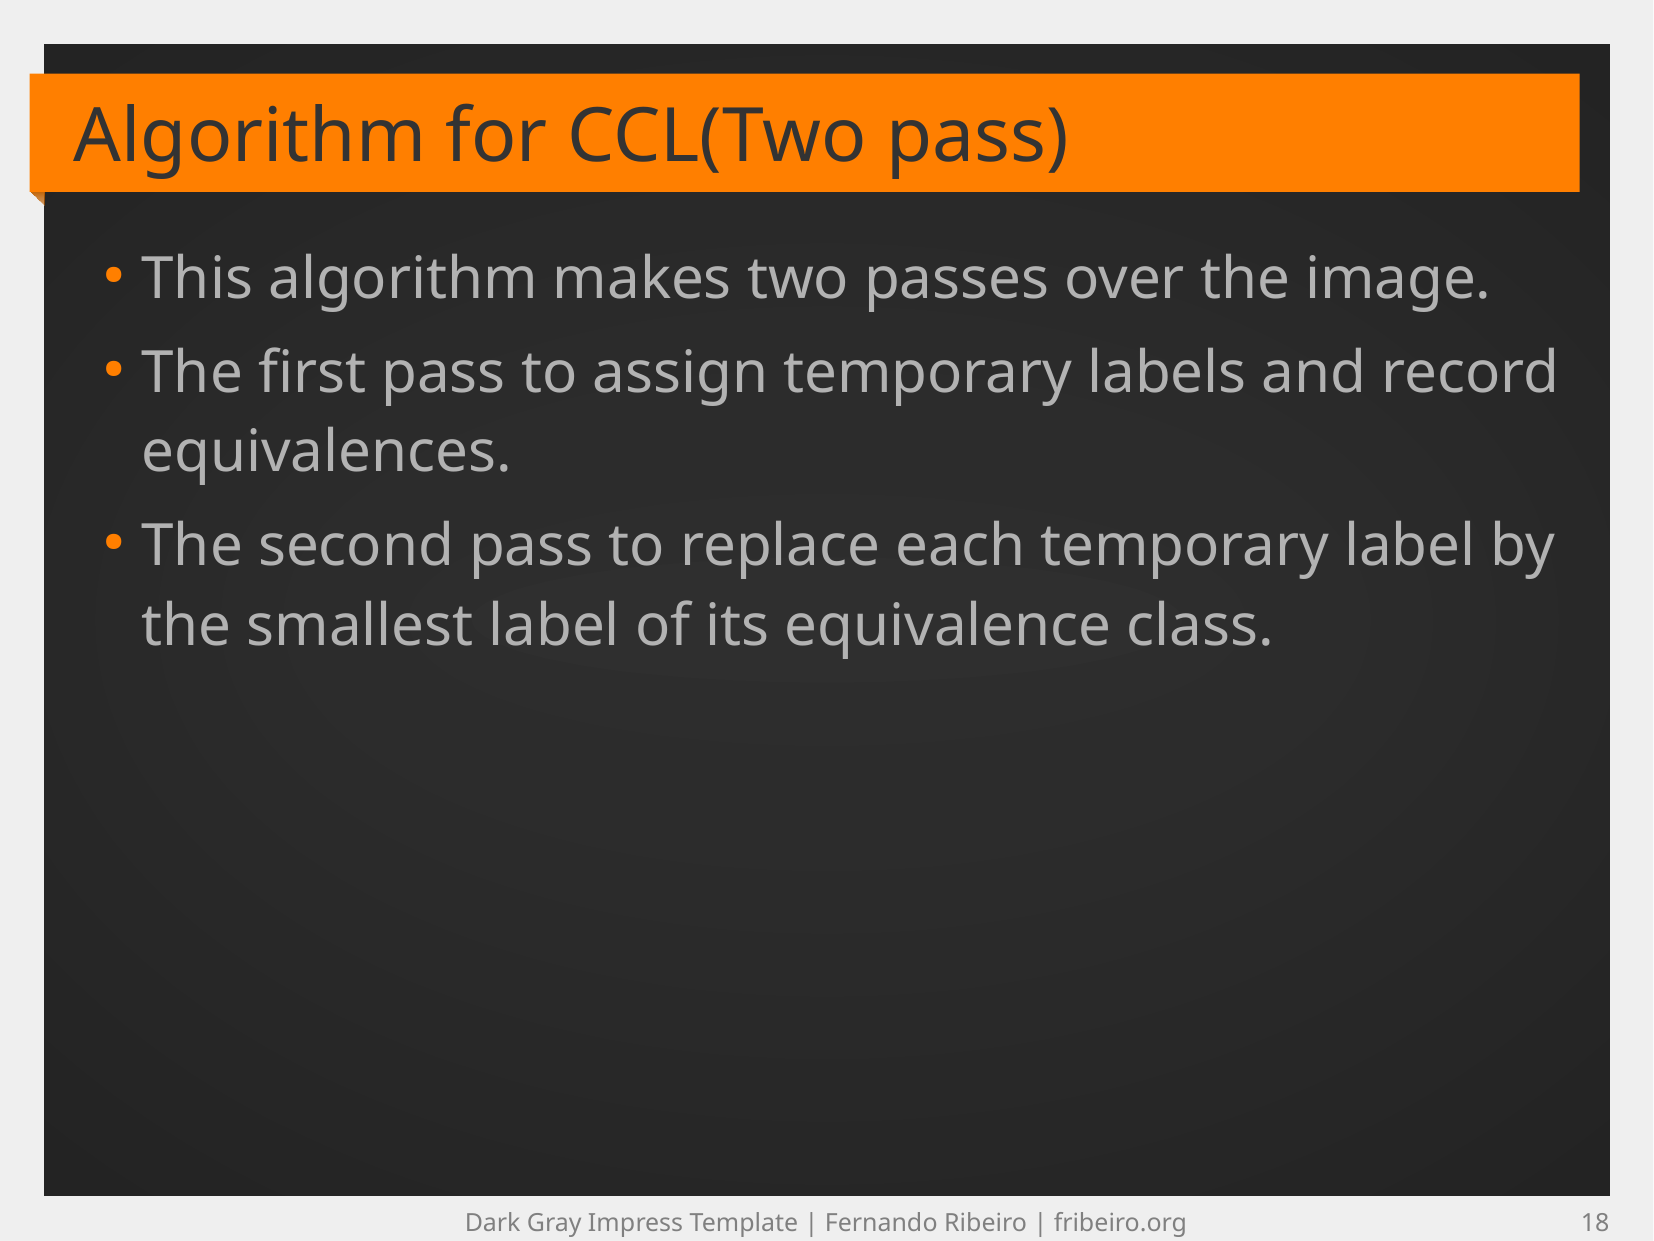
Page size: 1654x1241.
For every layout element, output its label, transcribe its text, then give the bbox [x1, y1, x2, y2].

list This algorithm makes two passes over the image. The first pass to assign temporary labels and record equivalences. The second pass to replace each temporary label by the smallest label of its equivalence class. [73, 236, 1580, 1167]
title Algorithm for CCL(Two pass) [73, 73, 1565, 192]
